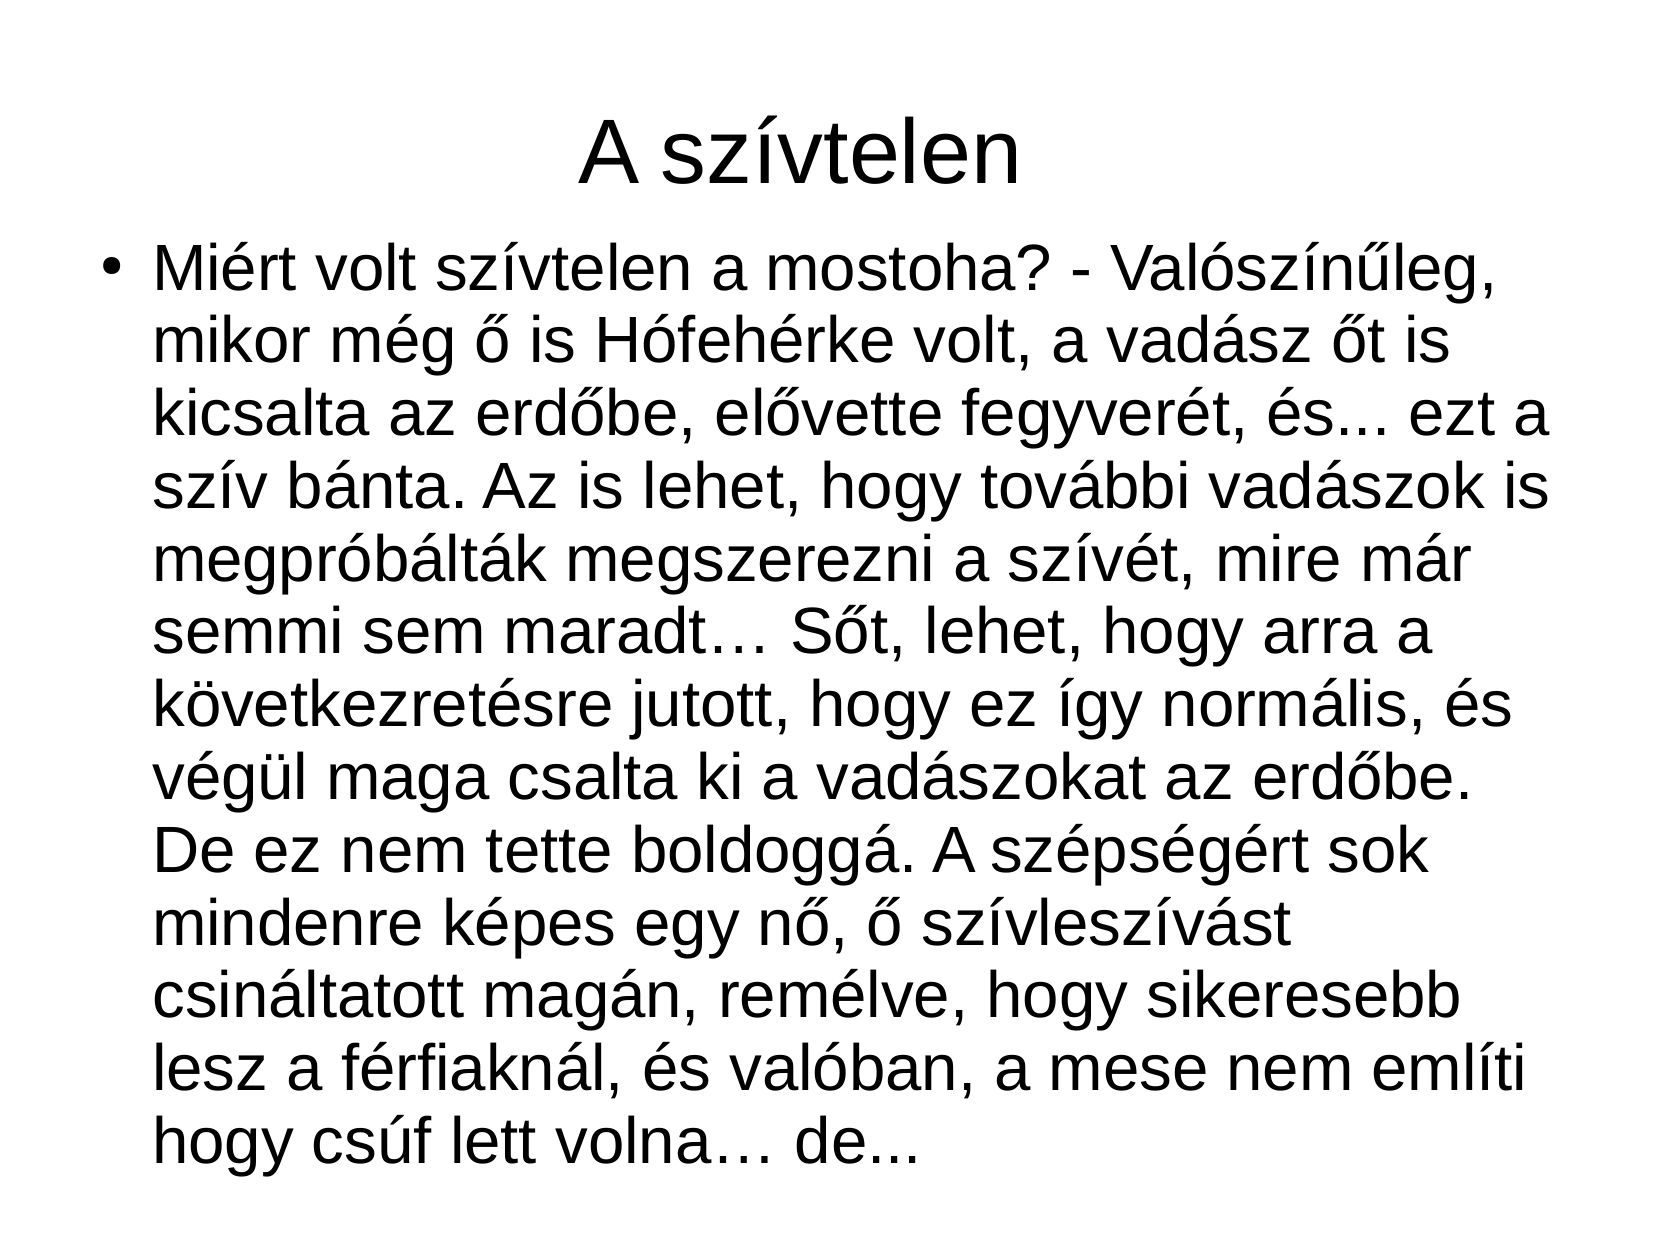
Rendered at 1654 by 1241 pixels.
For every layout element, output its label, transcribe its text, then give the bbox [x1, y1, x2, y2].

list Miért volt szívtelen a mostoha? - Valószínűleg, mikor még ő is Hófehérke volt, a vadász őt is kicsalta az erdőbe, elővette fegyverét, és... ezt a szív bánta. Az is lehet, hogy további vadászok is megpróbálták megszerezni a szívét, mire már semmi sem maradt… Sőt, lehet, hogy arra a következretésre jutott, hogy ez így normális, és végül maga csalta ki a vadászokat az erdőbe. De ez nem tette boldoggá. A szépségért sok mindenre képes egy nő, ő szívleszívást csináltatott magán, remélve, hogy sikeresebb lesz a férfiaknál, és valóban, a mese nem említi hogy csúf lett volna… de... [82, 231, 1571, 1186]
title A szívtelen [56, 47, 1546, 255]
